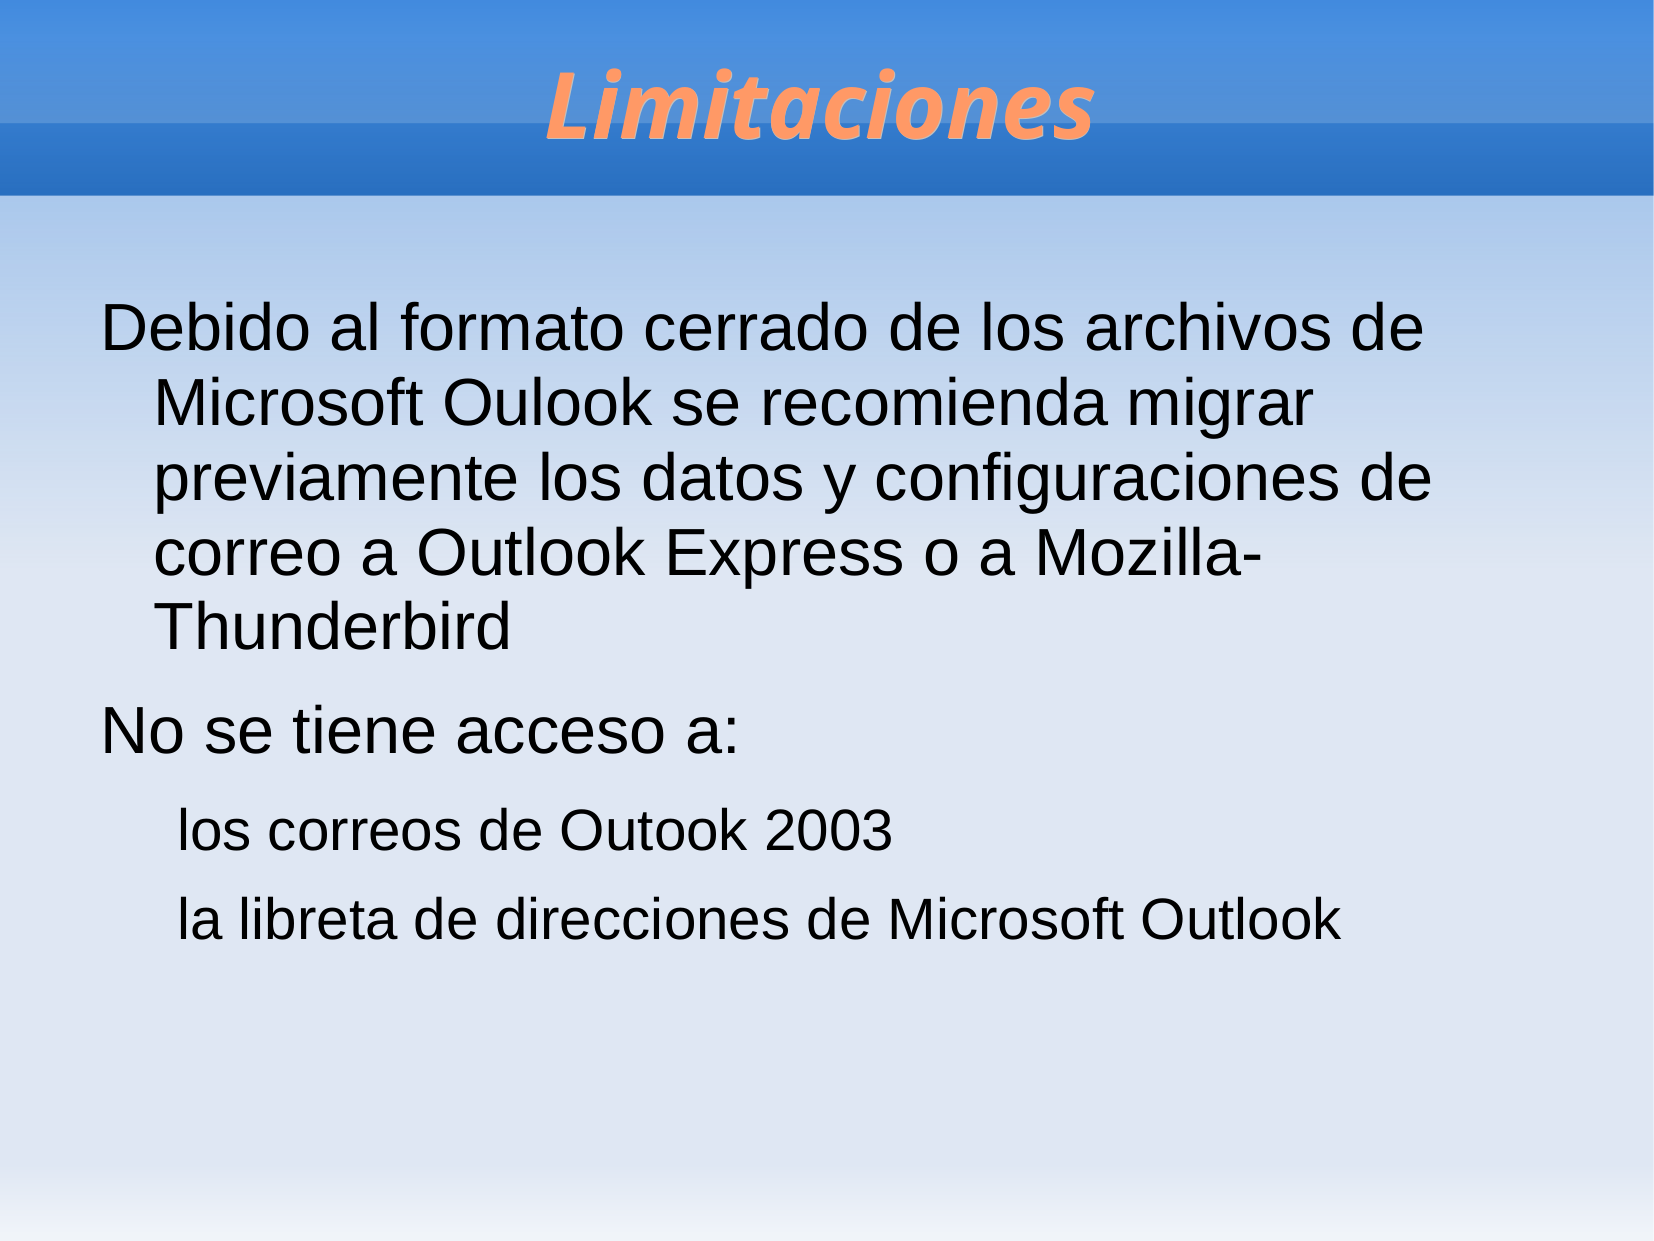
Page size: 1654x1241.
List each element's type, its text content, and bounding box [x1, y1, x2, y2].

picture [0, 0, 1654, 1241]
list Debido al formato cerrado de los archivos de Microsoft Oulook se recomienda migrar previamente los datos y configuraciones de correo a Outlook Express o a Mozilla-Thunderbird No se tiene acceso a: los correos de Outook 2003 la libreta de direcciones de Microsoft Outlook [82, 290, 1571, 1094]
title Limitaciones [76, 7, 1565, 200]
